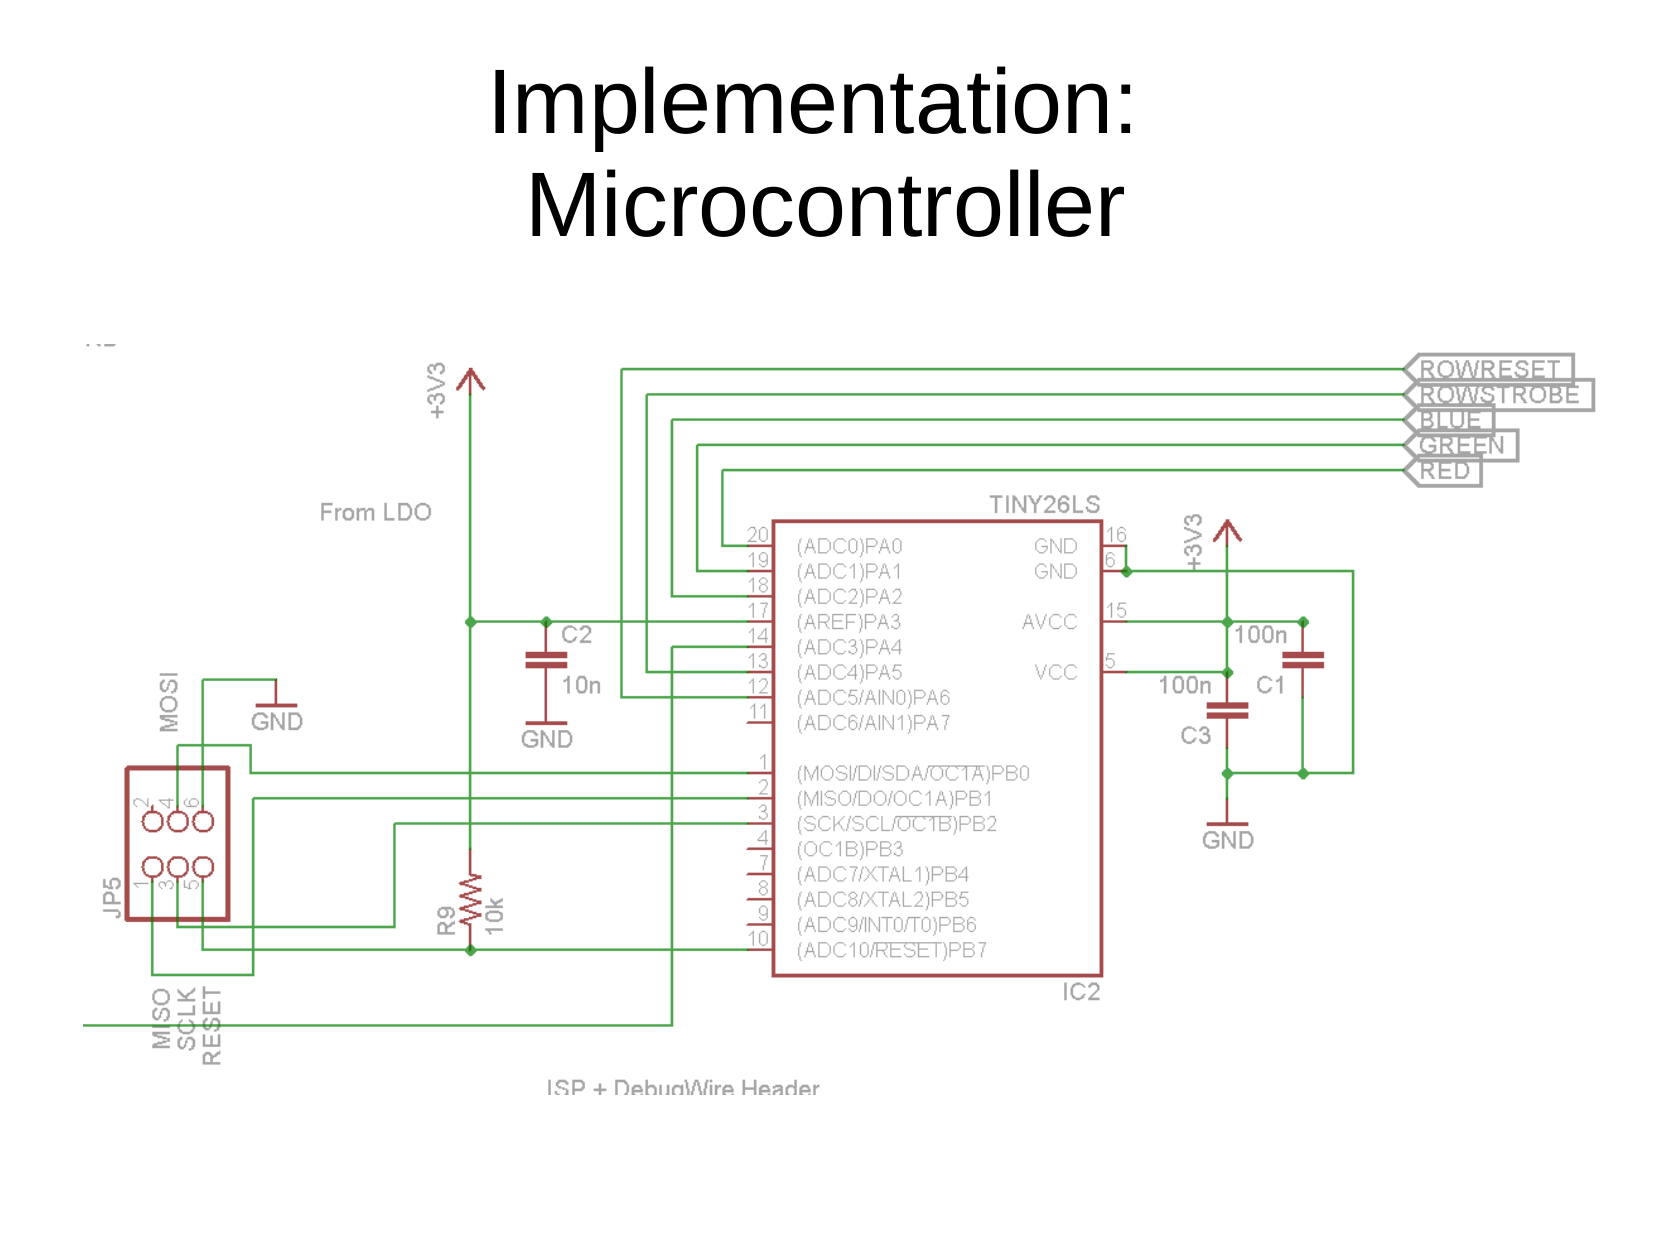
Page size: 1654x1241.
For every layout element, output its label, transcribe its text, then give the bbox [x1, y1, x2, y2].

title Implementation: Microcontroller [82, 49, 1571, 257]
picture [83, 344, 1608, 1096]
